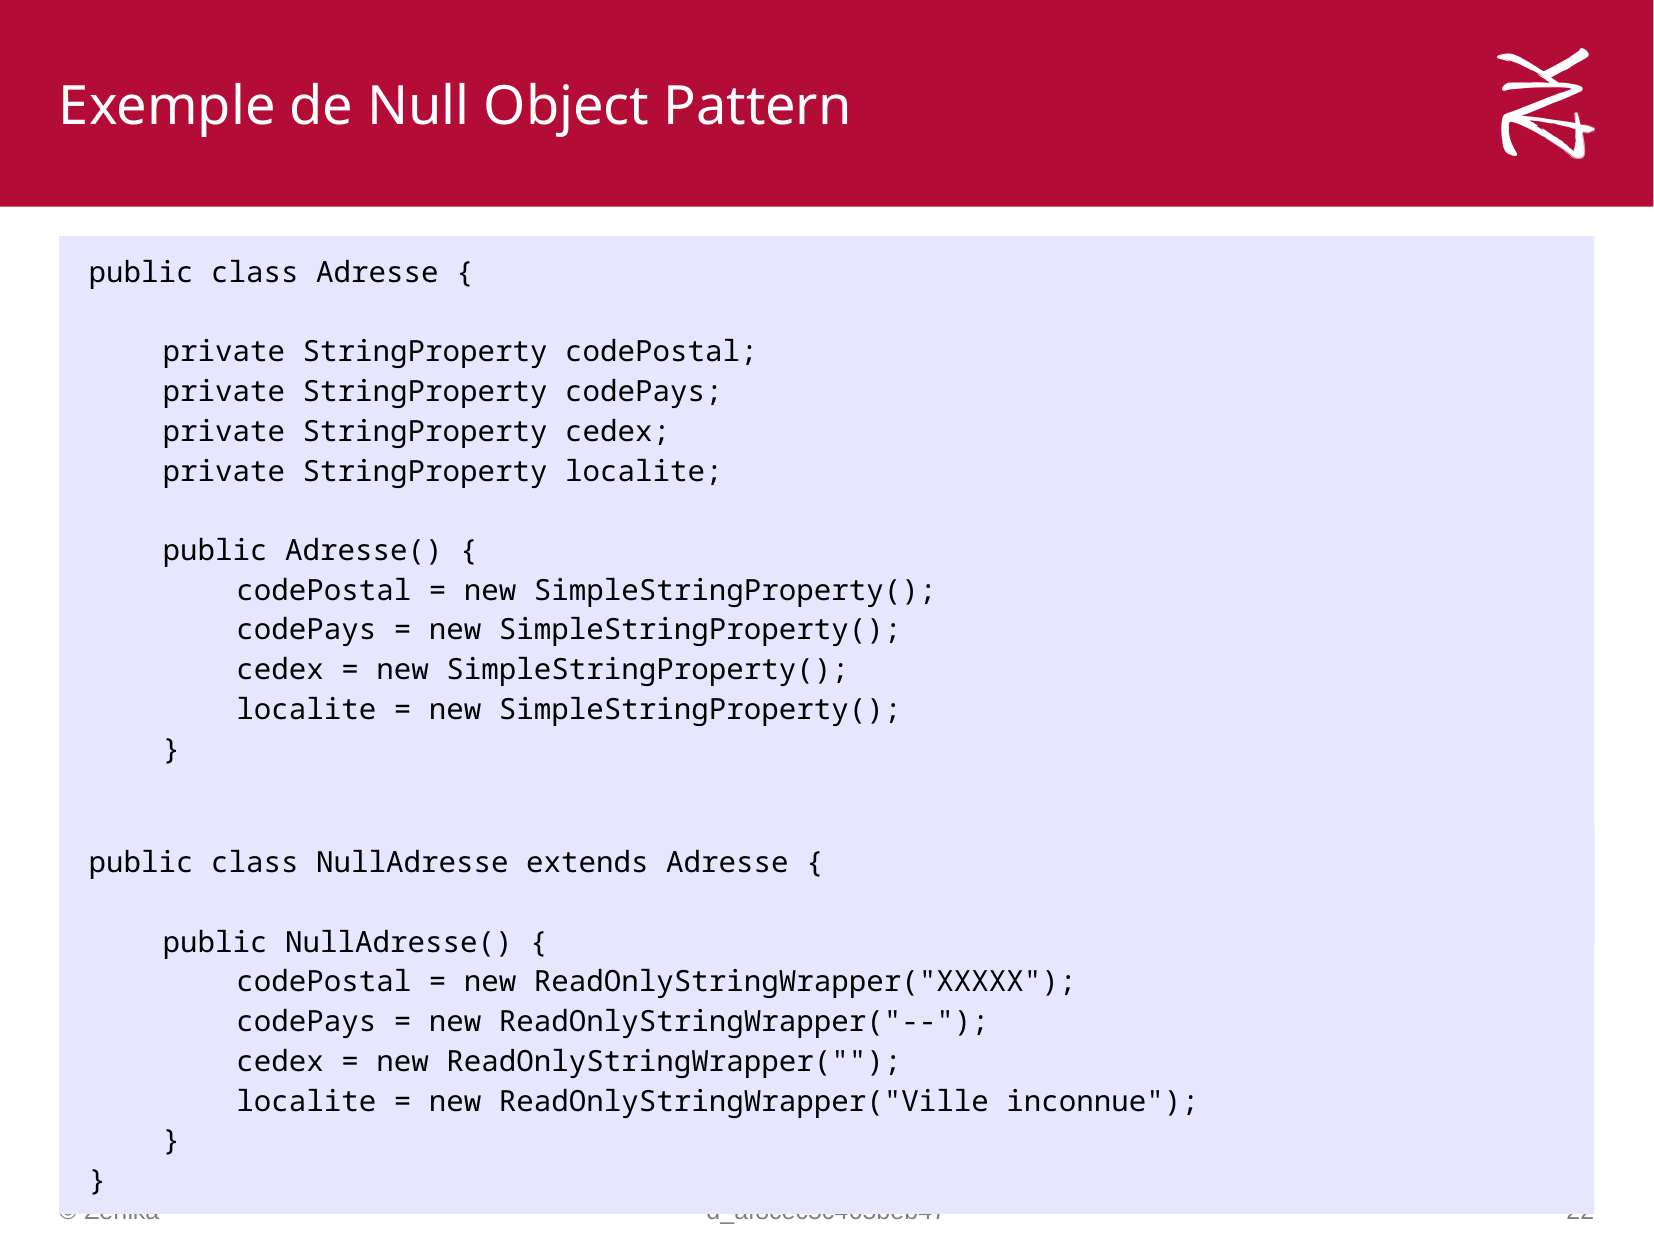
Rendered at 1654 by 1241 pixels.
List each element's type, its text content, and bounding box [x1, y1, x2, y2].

text_box public class Adresse { private StringProperty codePostal; private StringProperty codePays; private StringProperty cedex; private StringProperty localite; public Adresse() { codePostal = new SimpleStringProperty(); codePays = new SimpleStringProperty(); cedex = new SimpleStringProperty(); localite = new SimpleStringProperty(); } ... } [59, 236, 1595, 768]
text_box public class NullAdresse extends Adresse { public NullAdresse() { codePostal = new ReadOnlyStringWrapper("XXXXX"); codePays = new ReadOnlyStringWrapper("--"); cedex = new ReadOnlyStringWrapper(""); localite = new ReadOnlyStringWrapper("Ville inconnue"); } } [59, 826, 1595, 1123]
title Exemple de Null Object Pattern [59, 29, 1595, 178]
